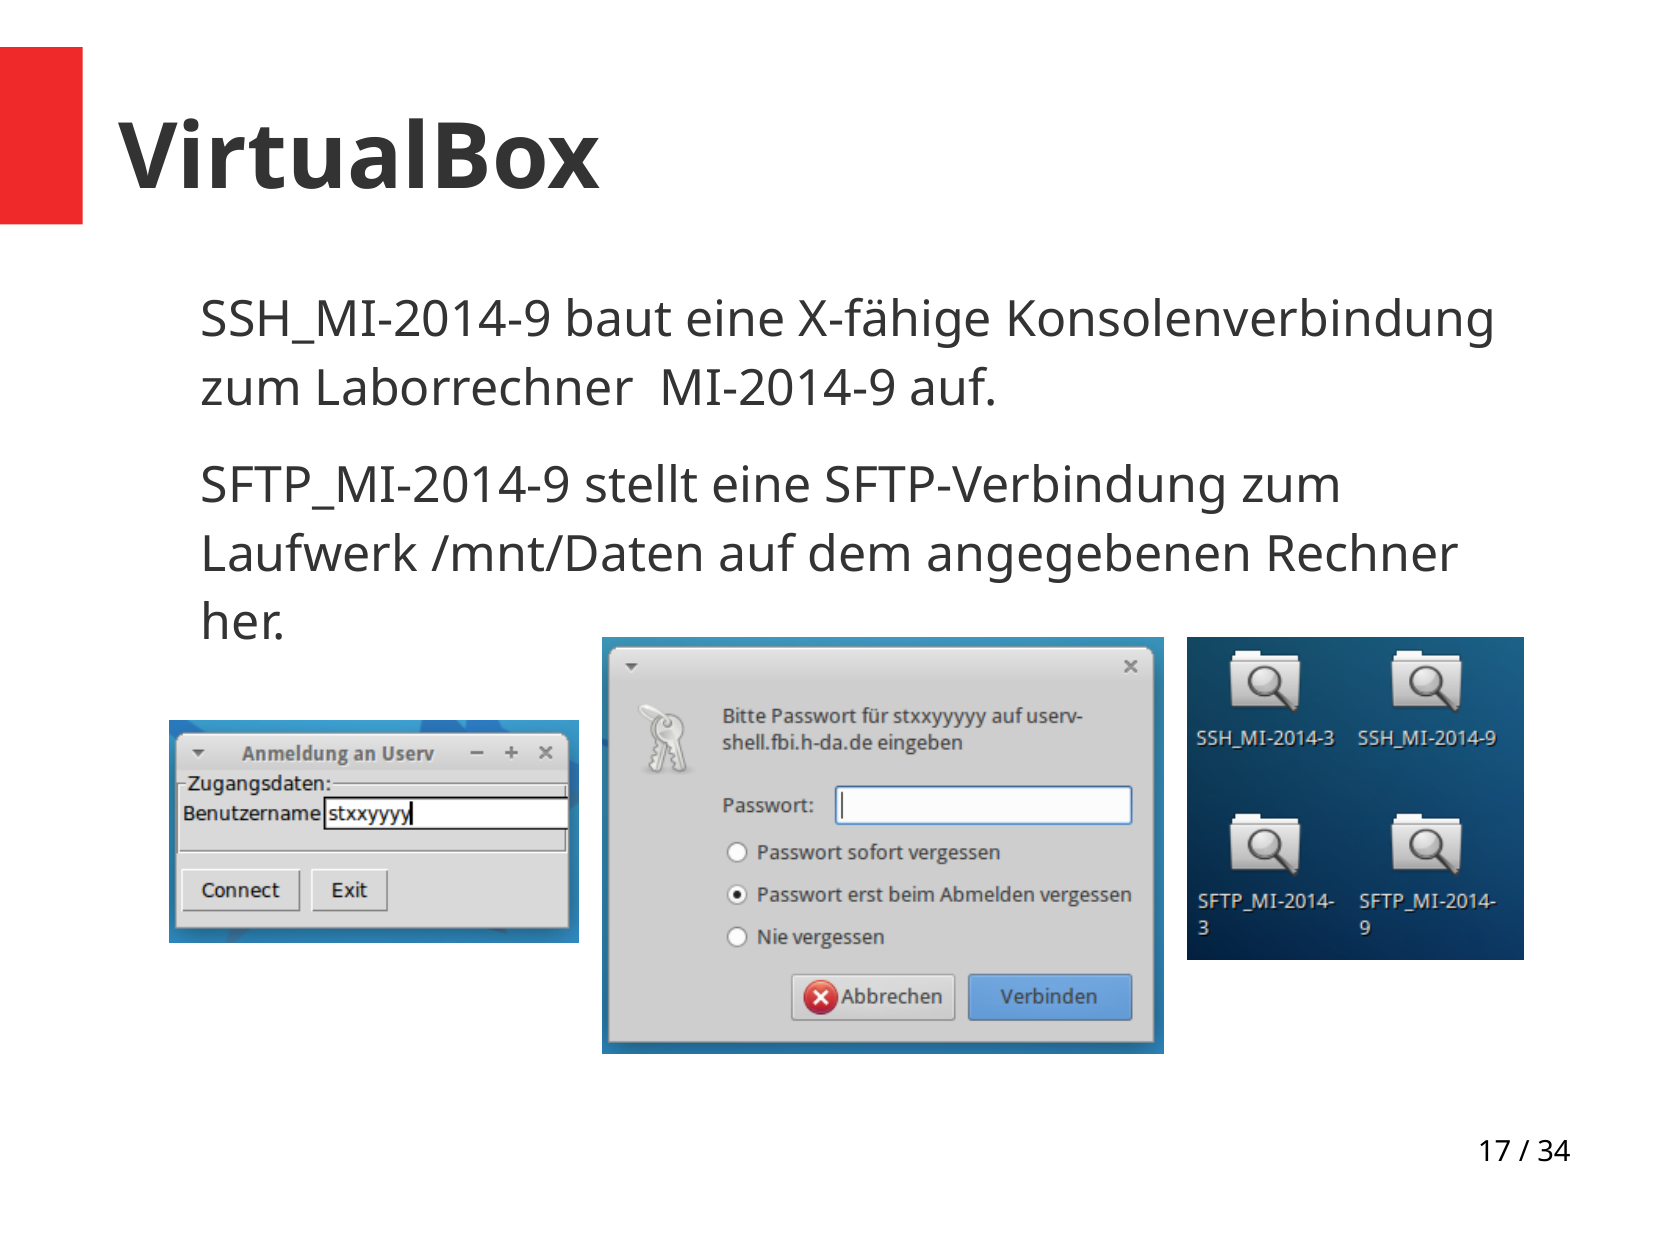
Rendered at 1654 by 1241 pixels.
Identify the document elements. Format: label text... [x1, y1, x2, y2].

list SSH_MI-2014-9 baut eine X-fähige Konsolenverbindung zum Laborrechner MI-2014-9 auf. SFTP_MI-2014-9 stellt eine SFTP-Verbindung zum Laufwerk /mnt/Daten auf dem angegebenen Rechner her. [129, 283, 1548, 1003]
picture [1187, 637, 1524, 960]
picture [602, 637, 1164, 1054]
title VirtualBox [118, 49, 1571, 257]
picture [169, 720, 579, 943]
